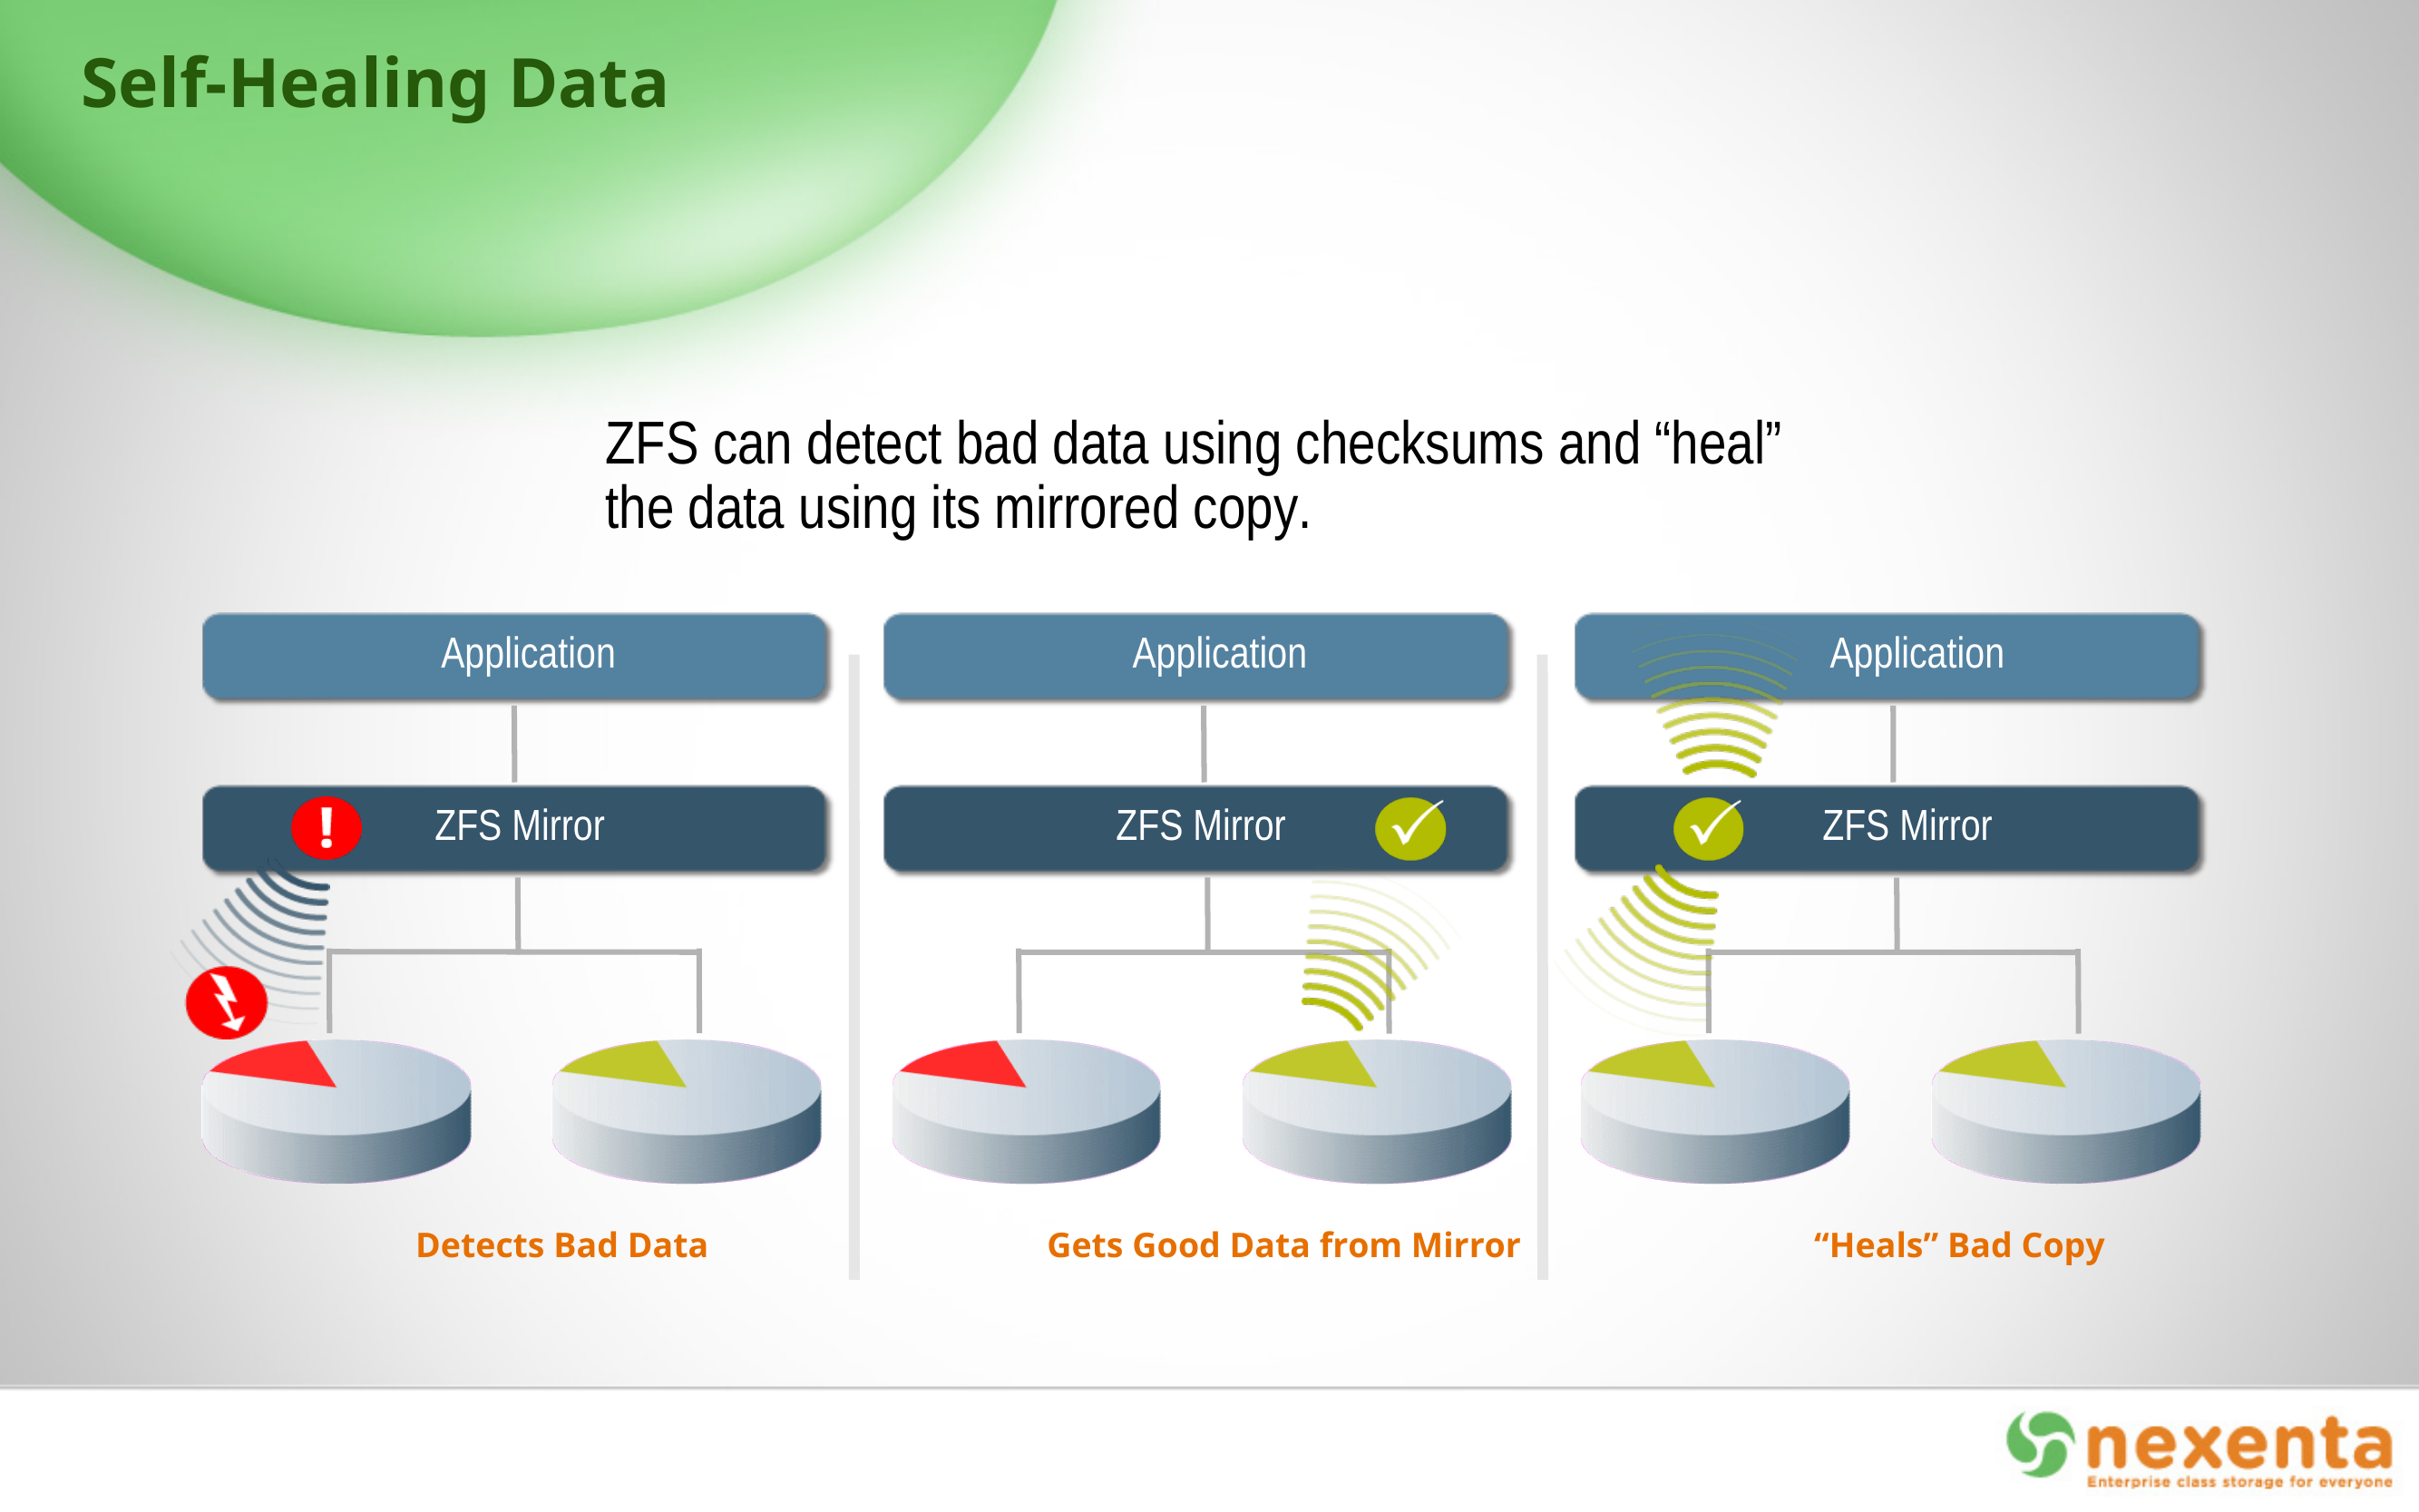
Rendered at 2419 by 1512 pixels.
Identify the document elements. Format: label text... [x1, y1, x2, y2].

text_box Detects Bad Data [321, 1216, 804, 1293]
picture [0, 0, 2419, 1512]
text_box ZFS can detect bad data using checksums and “heal” the data using its mirrored copy. [591, 407, 1909, 579]
text_box Application [1804, 618, 2118, 710]
text_box Application [329, 618, 728, 710]
text_box Application [1020, 618, 1420, 710]
text_box “Heals” Bad Copy [1708, 1216, 2211, 1293]
text_box ZFS Mirror [1708, 790, 2108, 883]
text_box ZFS Mirror [320, 790, 720, 883]
text_box Self-Healing Data [81, 39, 849, 225]
text_box ZFS Mirror [1001, 790, 1401, 883]
text_box Gets Good Data from Mirror [910, 1216, 1659, 1293]
